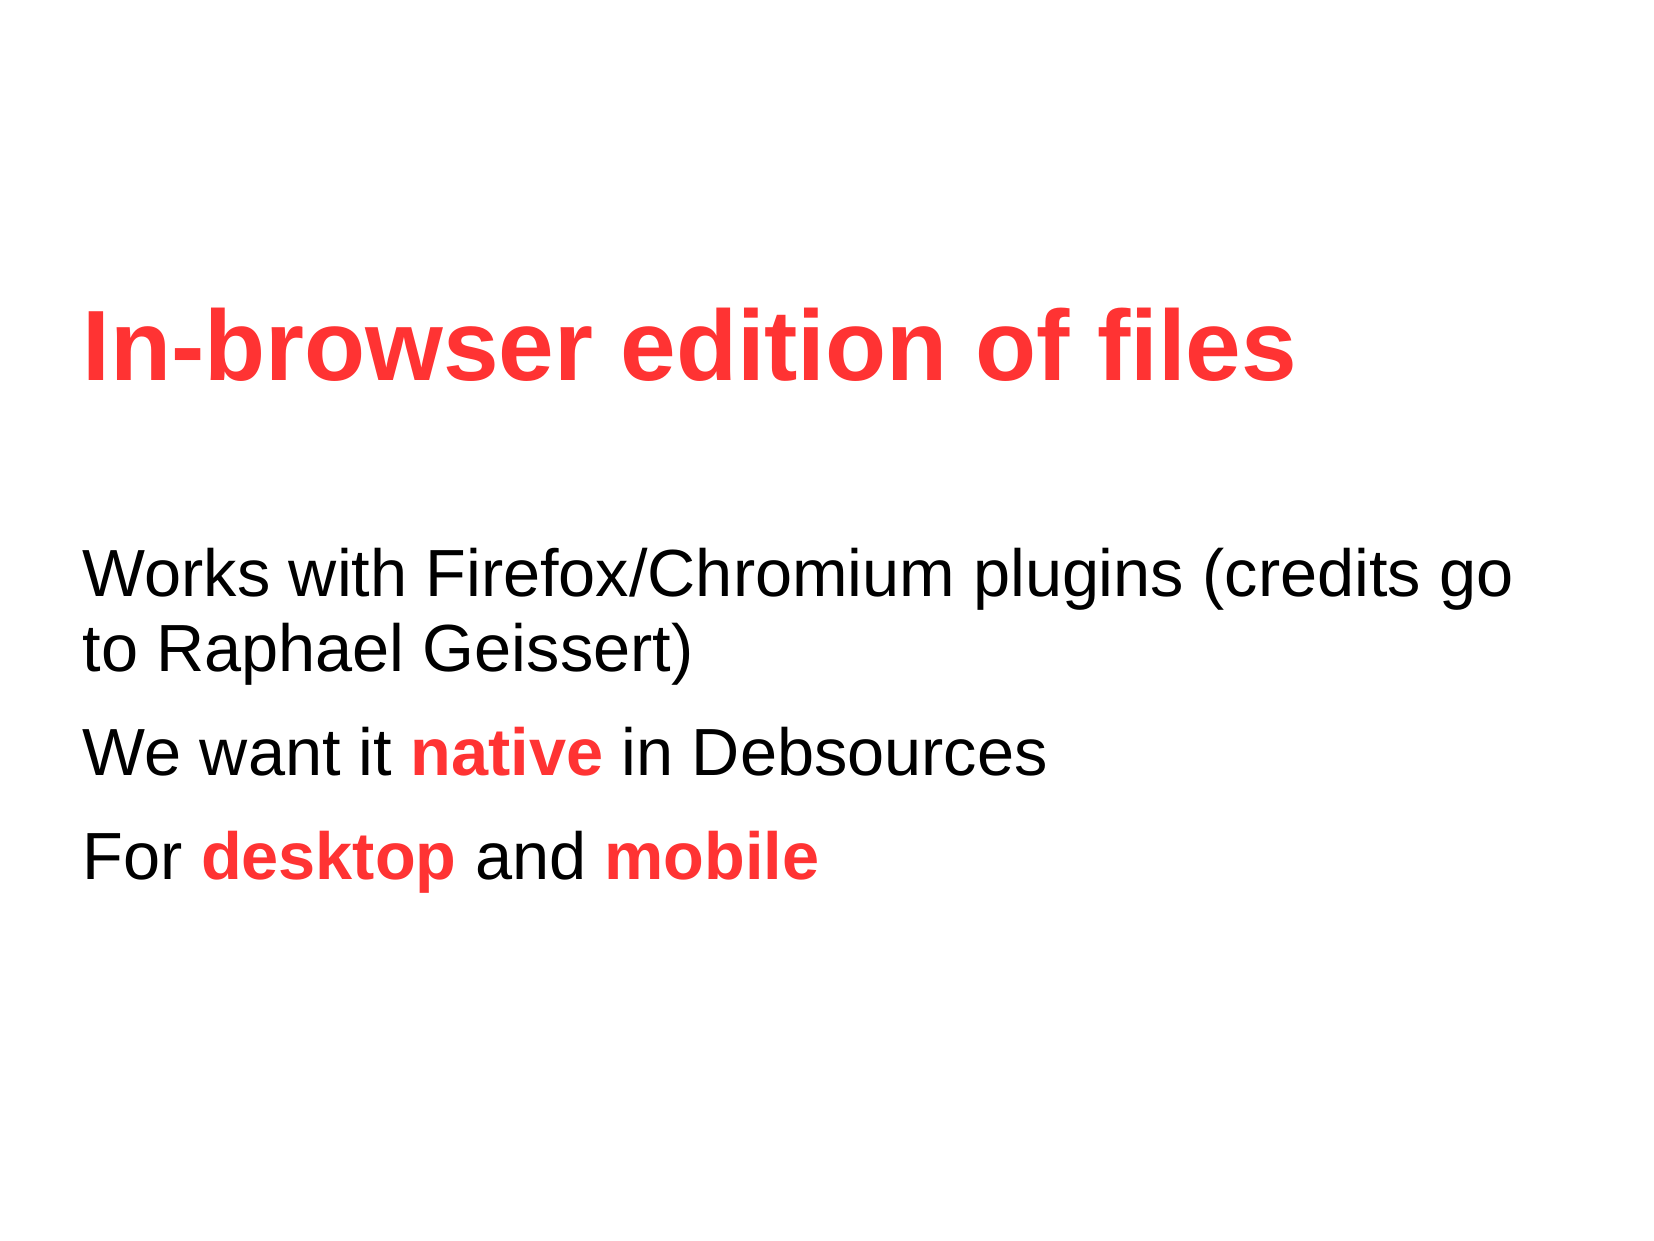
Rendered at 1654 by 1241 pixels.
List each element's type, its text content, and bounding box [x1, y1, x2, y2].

list In-browser edition of files Works with Firefox/Chromium plugins (credits go to Raphael Geissert) We want it native in Debsources For desktop and mobile [82, 290, 1571, 1010]
